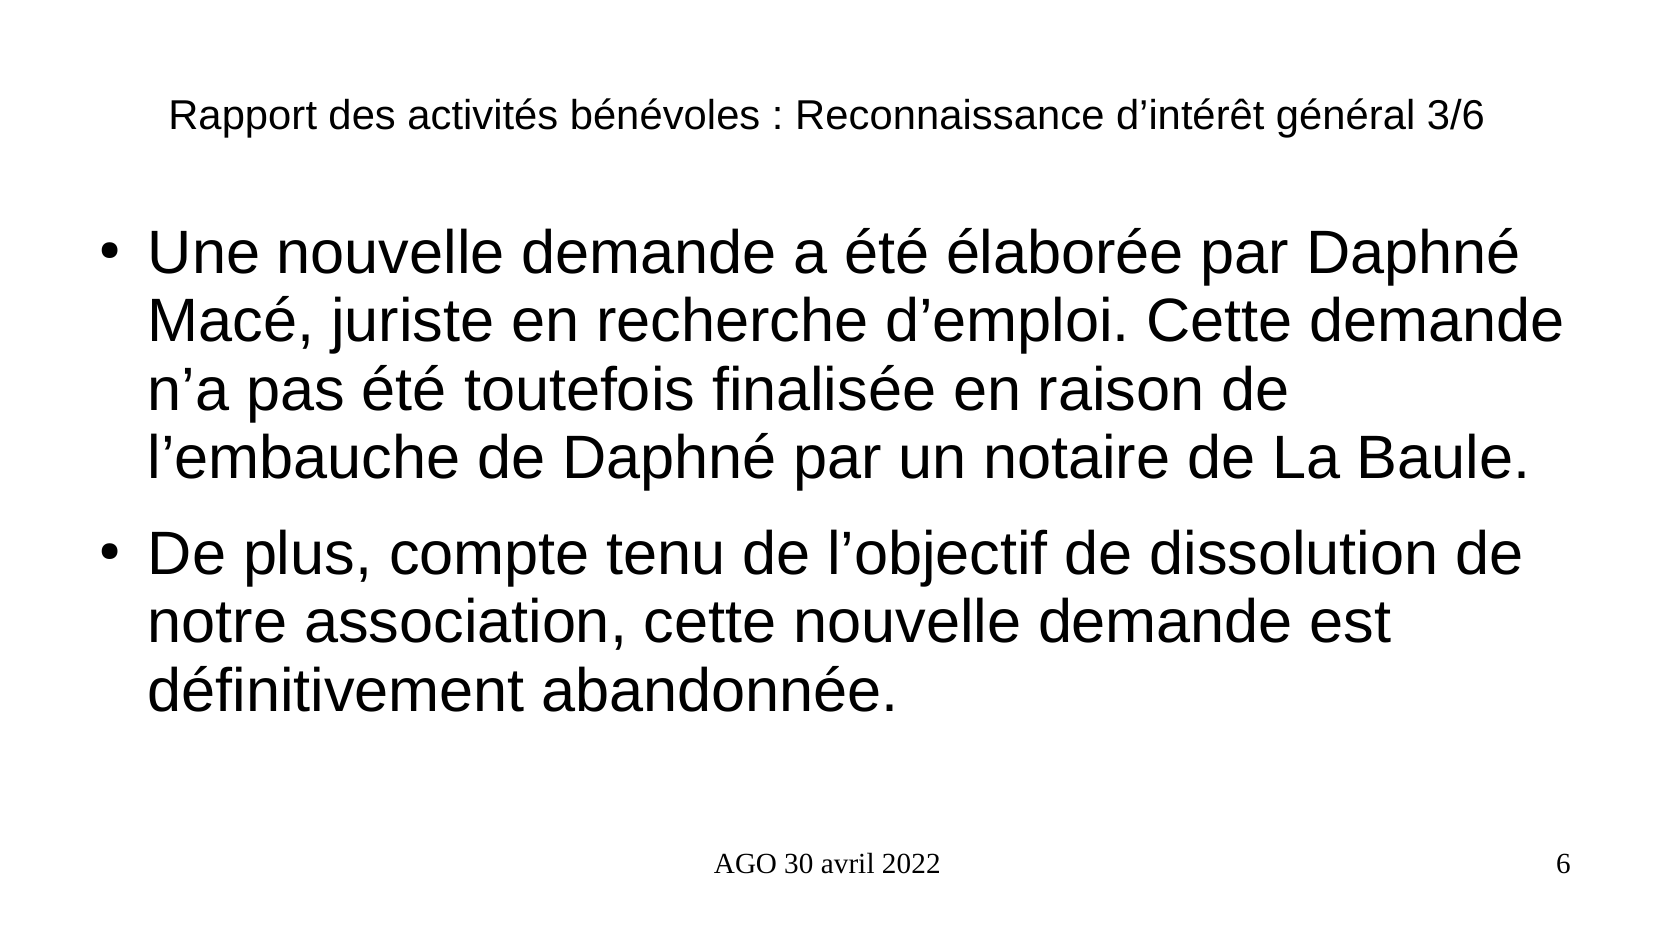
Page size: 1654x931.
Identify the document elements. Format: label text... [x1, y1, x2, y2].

title Rapport des activités bénévoles : Reconnaissance d’intérêt général 3/6 [82, 37, 1571, 193]
list Une nouvelle demande a été élaborée par Daphné Macé, juriste en recherche d’emploi. Cette demande n’a pas été toutefois finalisée en raison de l’embauche de Daphné par un notaire de La Baule. De plus, compte tenu de l’objectif de dissolution de notre association, cette nouvelle demande est définitivement abandonnée. [82, 217, 1571, 758]
